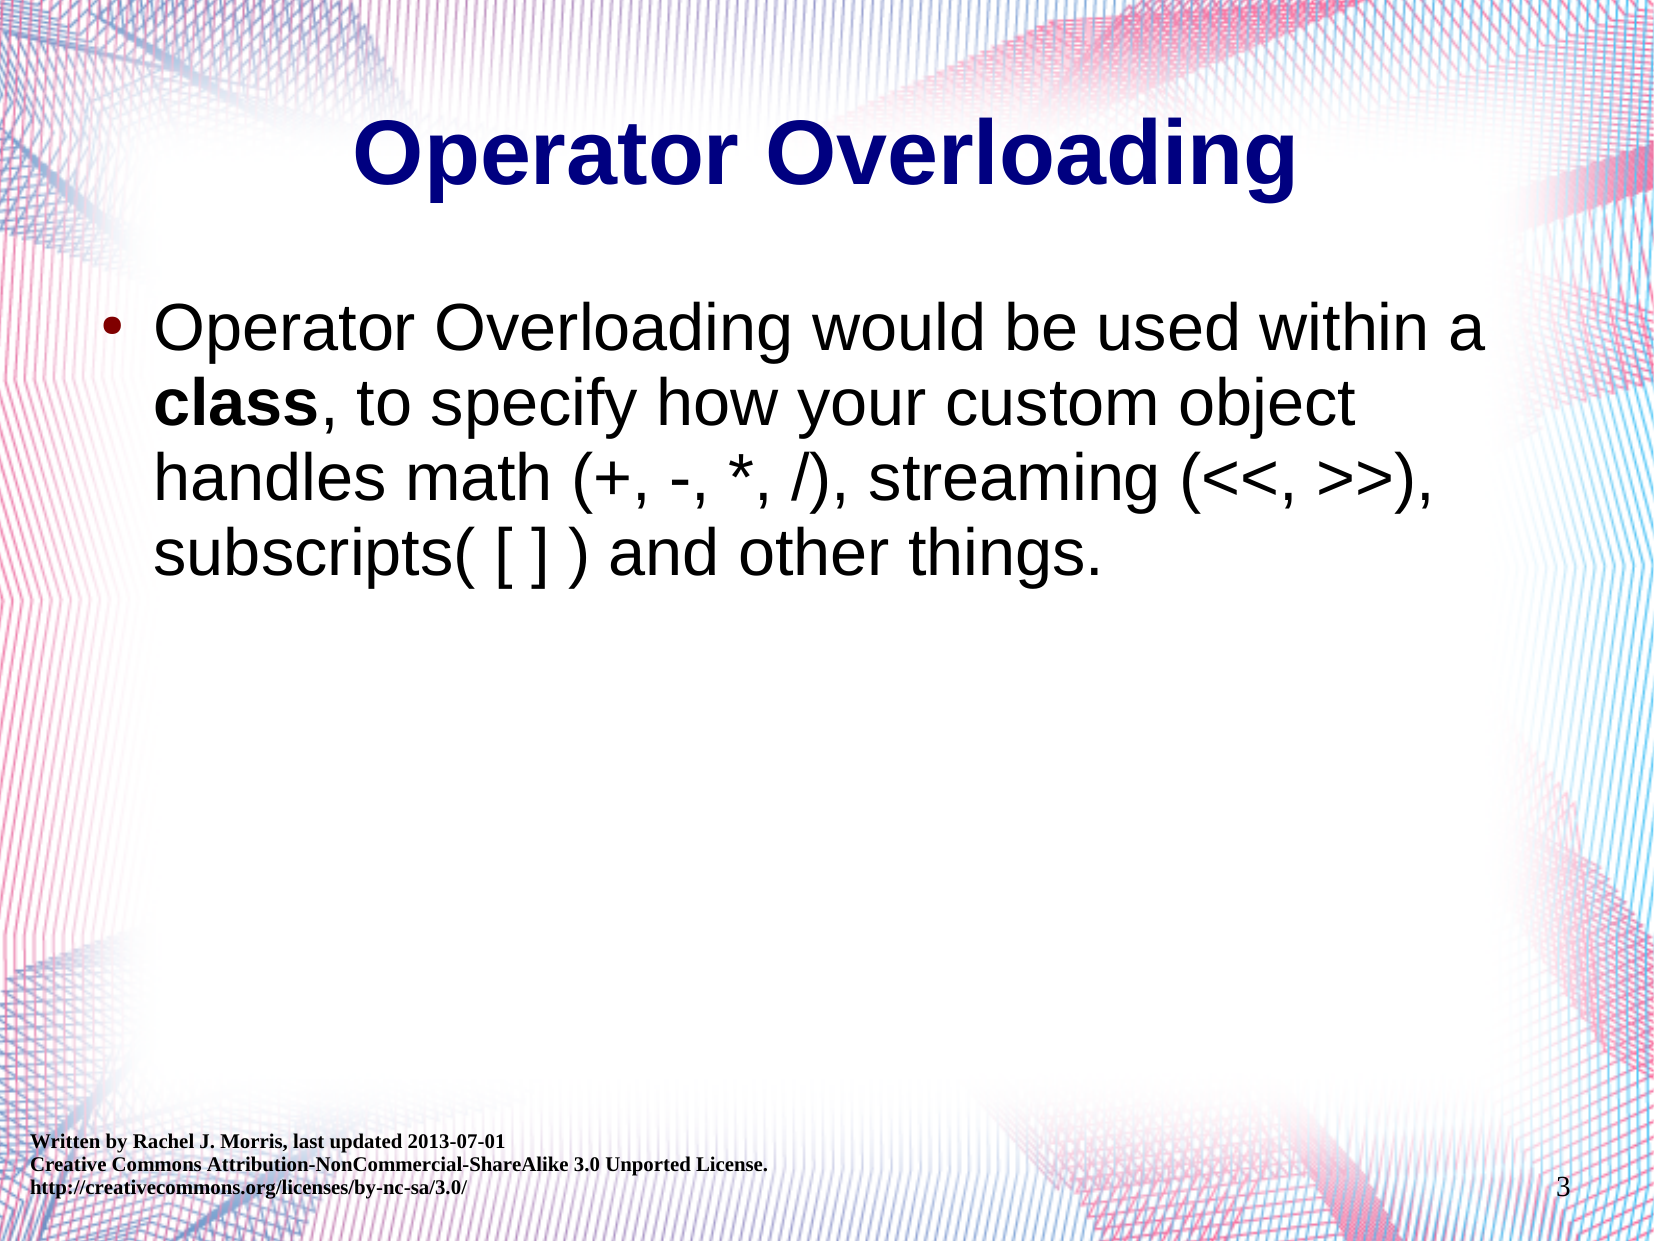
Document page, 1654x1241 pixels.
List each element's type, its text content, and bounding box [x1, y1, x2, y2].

picture [0, 0, 1654, 1241]
list Operator Overloading would be used within a class, to specify how your custom object handles math (+, -, *, /), streaming (<<, >>), subscripts( [ ] ) and other things. [82, 290, 1571, 1010]
title Operator Overloading [82, 49, 1571, 257]
